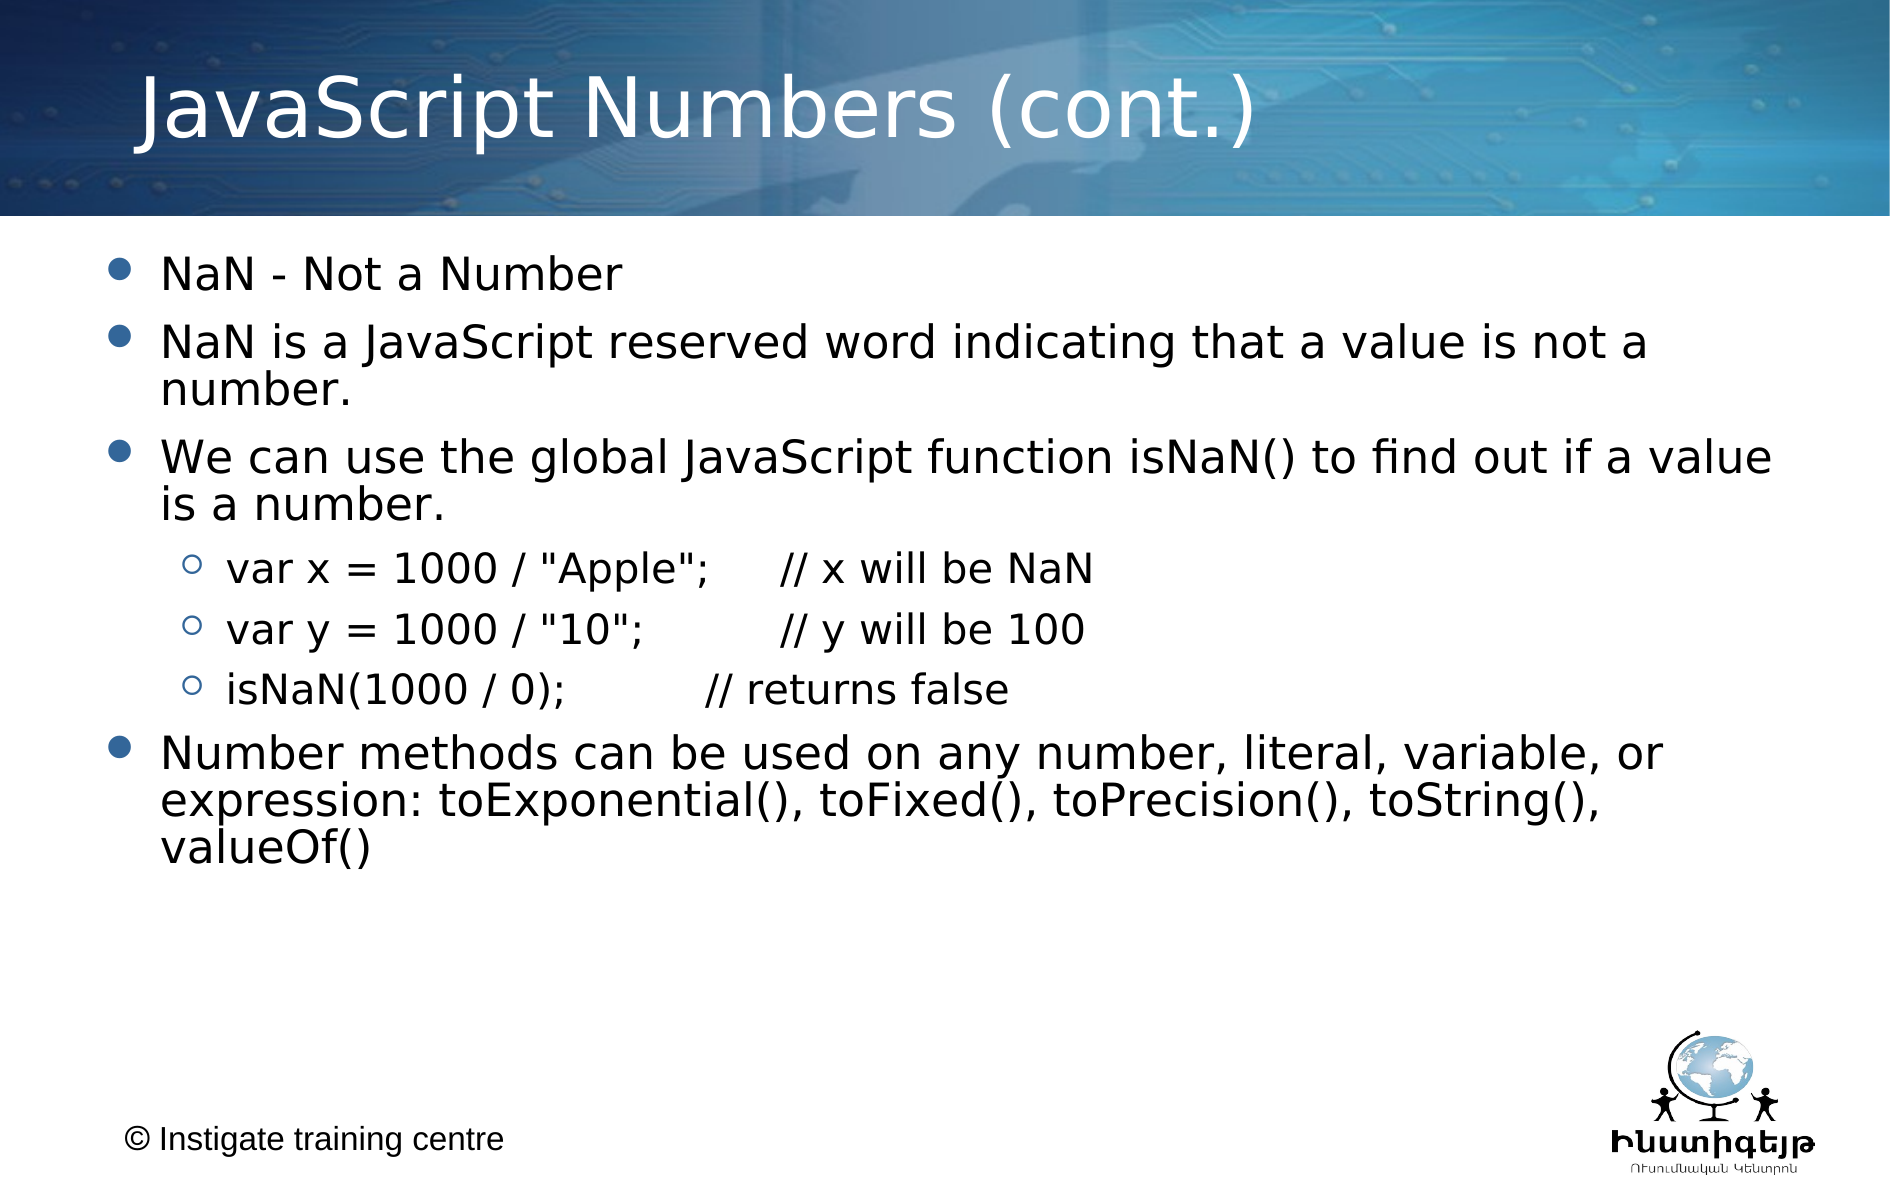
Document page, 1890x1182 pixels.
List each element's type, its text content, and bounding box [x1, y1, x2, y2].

text_box JavaScript Numbers (cont.) [138, 82, 1801, 87]
picture [1612, 1030, 1815, 1175]
list NaN - Not a Number NaN is a JavaScript reserved word indicating that a value is not a number. We can use the global JavaScript function isNaN() to find out if a value is a number. var x = 1000 / "Apple"; // x will be NaN var y = 1000 / "10"; // y will be 100 isNaN(1000 / 0); // returns false Number methods can be used on any number, literal, variable, or expression: toExponential(), toFixed(), toPrecision(), toString(), valueOf() [105, 252, 1795, 278]
picture [0, 0, 1890, 216]
